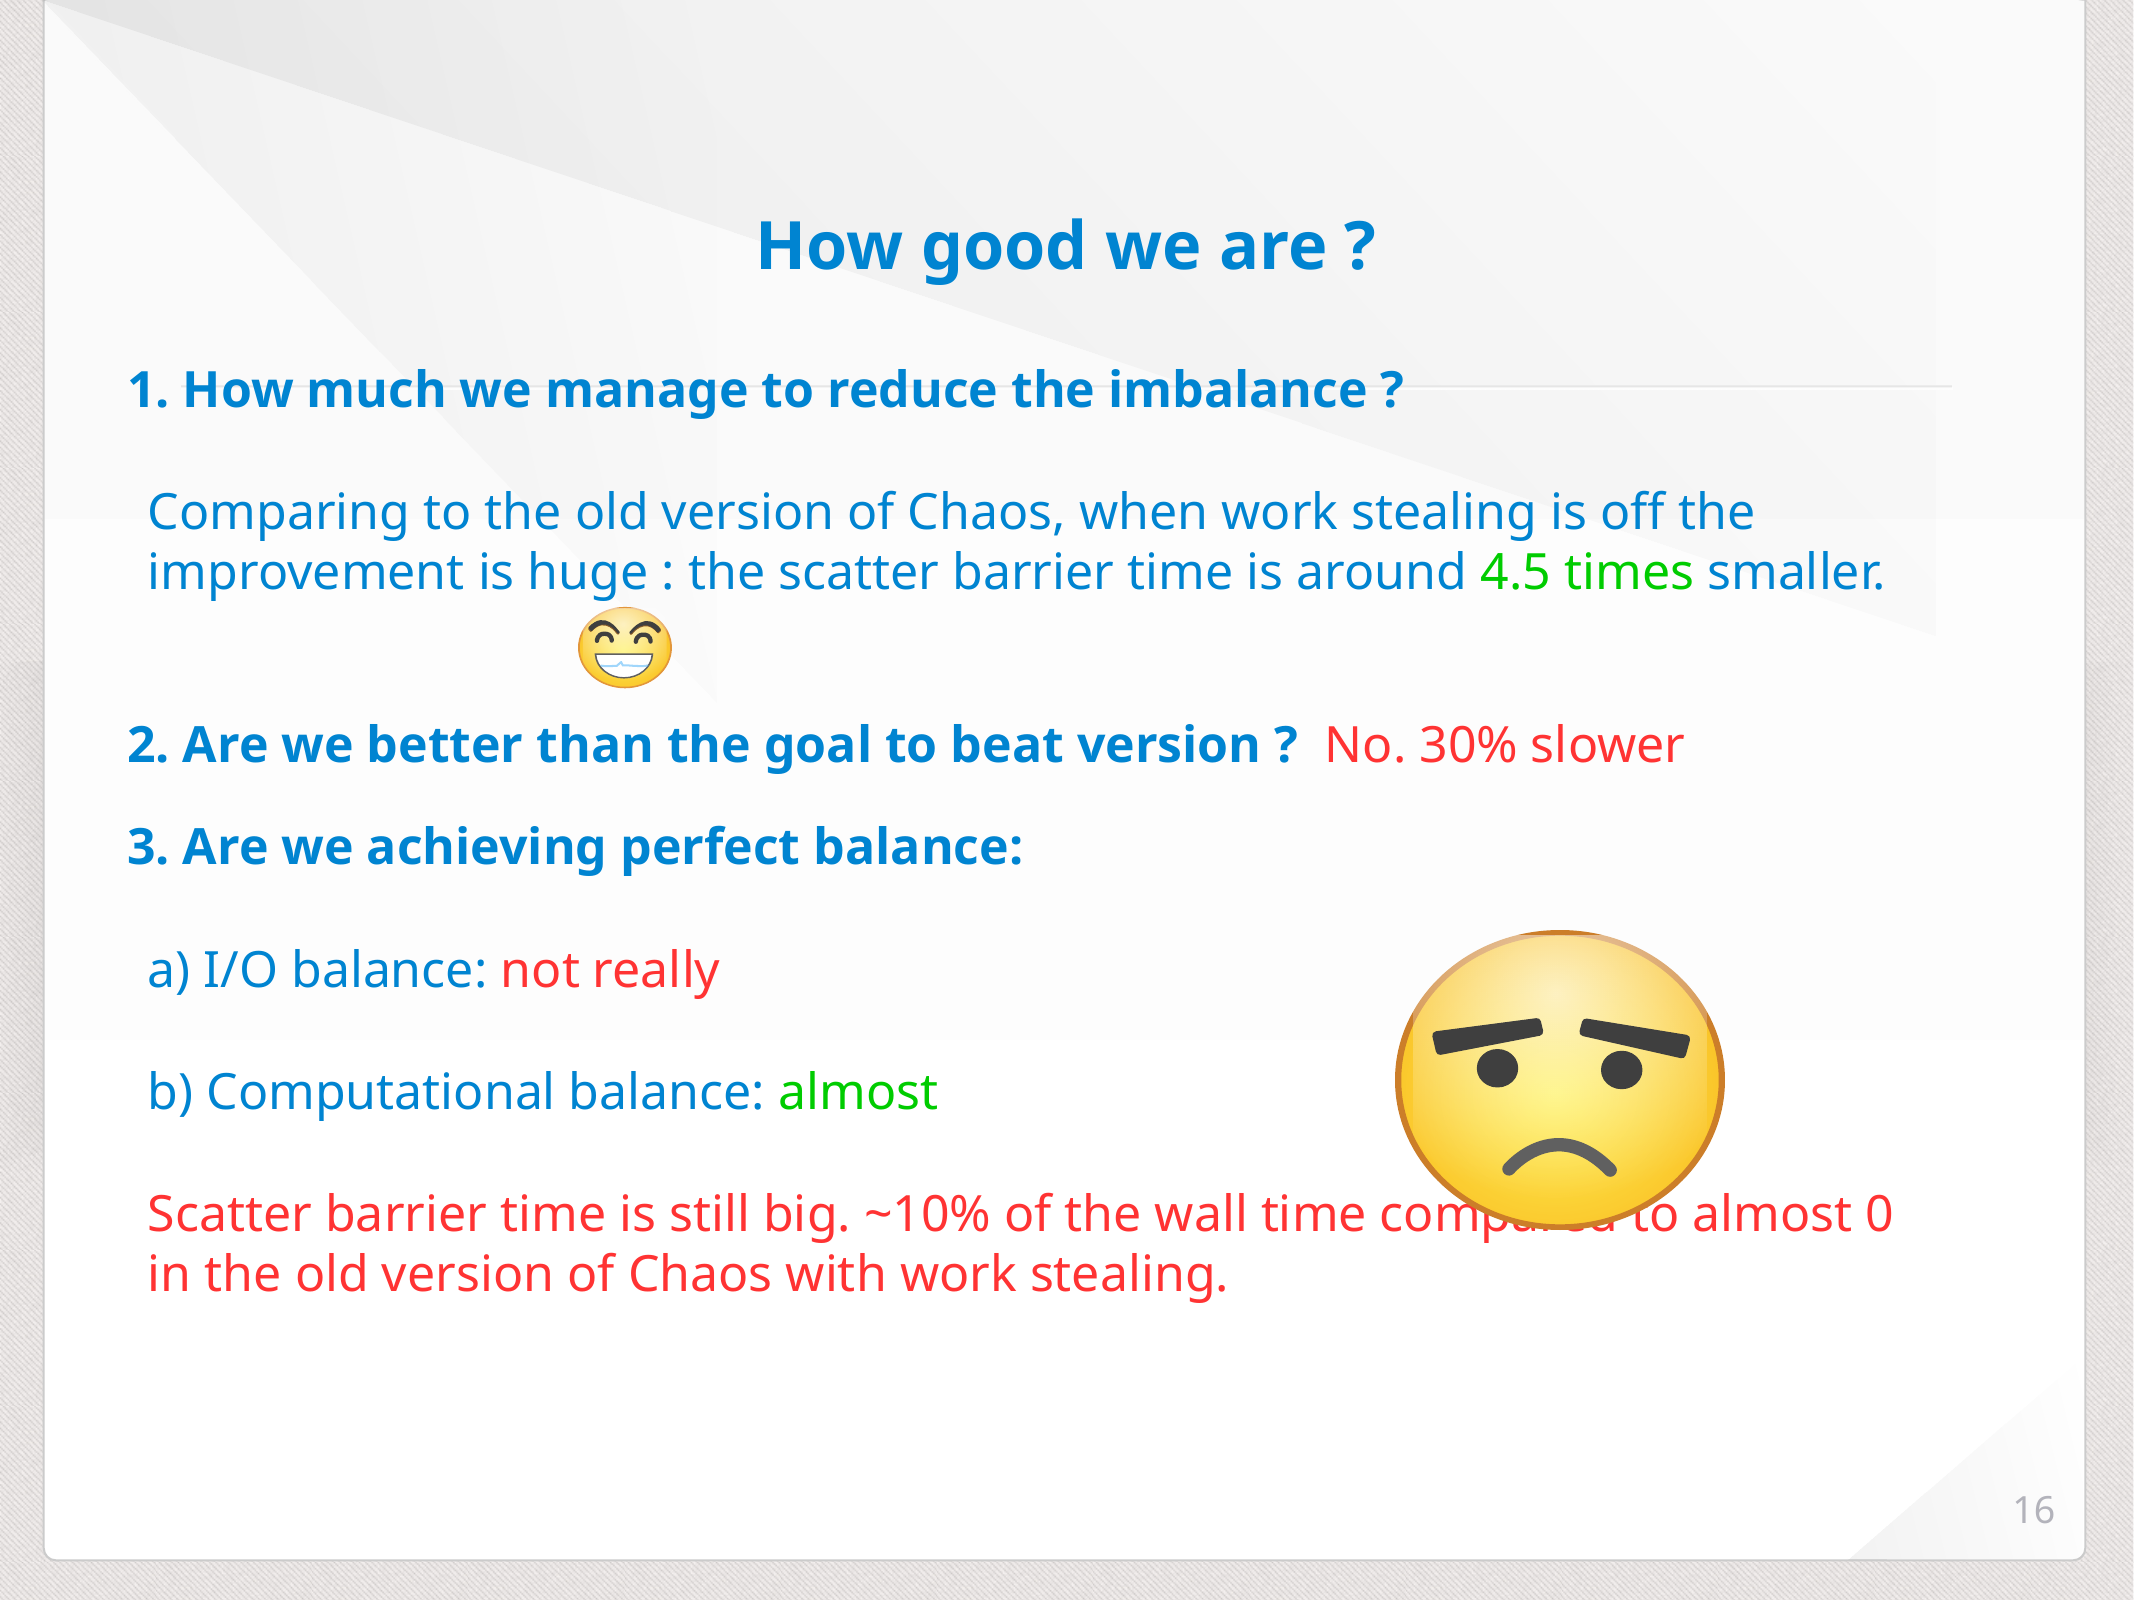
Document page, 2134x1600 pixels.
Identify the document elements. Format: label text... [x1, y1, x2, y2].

title How good we are ? [181, 145, 1953, 355]
slide_number <number> [1909, 1476, 2071, 1548]
picture [570, 600, 680, 696]
picture [1395, 930, 1726, 1231]
picture [0, 0, 2134, 1600]
list 1. How much we manage to reduce the imbalance ? Comparing to the old version of Chaos, when work stealing is off the improvement is huge : the scatter barrier time is around 4.5 times smaller. 2. Are we better than the goal to beat version ? No. 30% slower 3. Are we achieving perfect balance: a) I/O balance: not really b) Computational balance: almost Scatter barrier time is still big. ~10% of the wall time compared to almost 0 in the old version of Chaos with work stealing. [75, 285, 1951, 1381]
